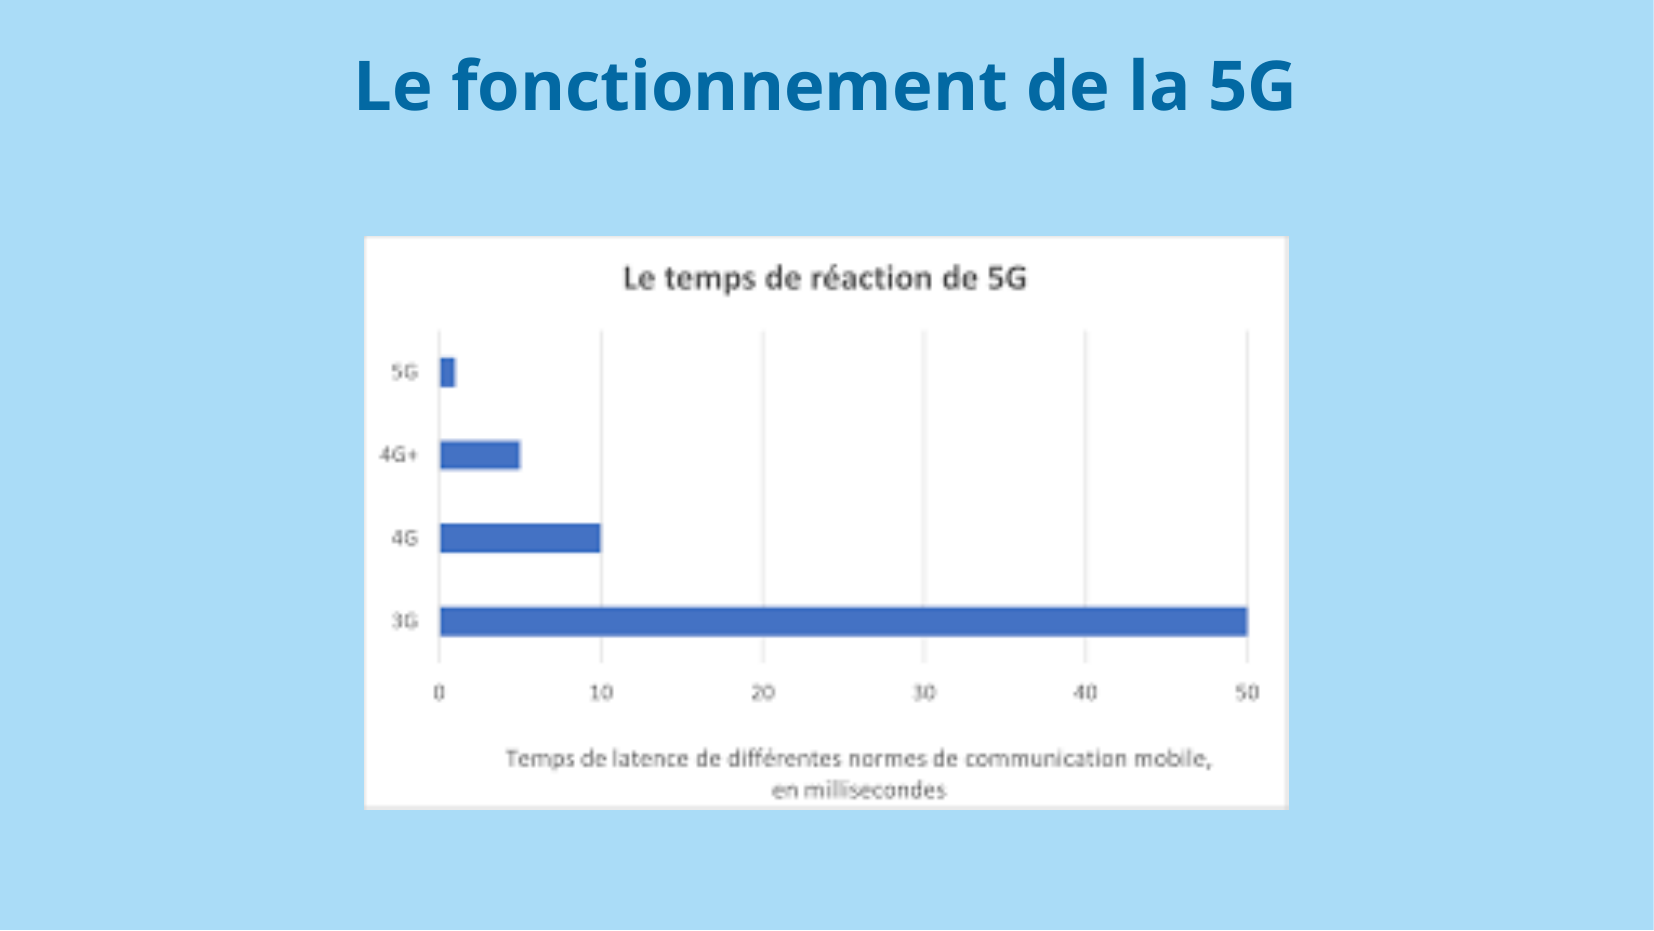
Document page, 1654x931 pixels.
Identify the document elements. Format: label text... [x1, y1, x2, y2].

picture [364, 236, 1289, 810]
title Le fonctionnement de la 5G [54, 31, 1598, 134]
